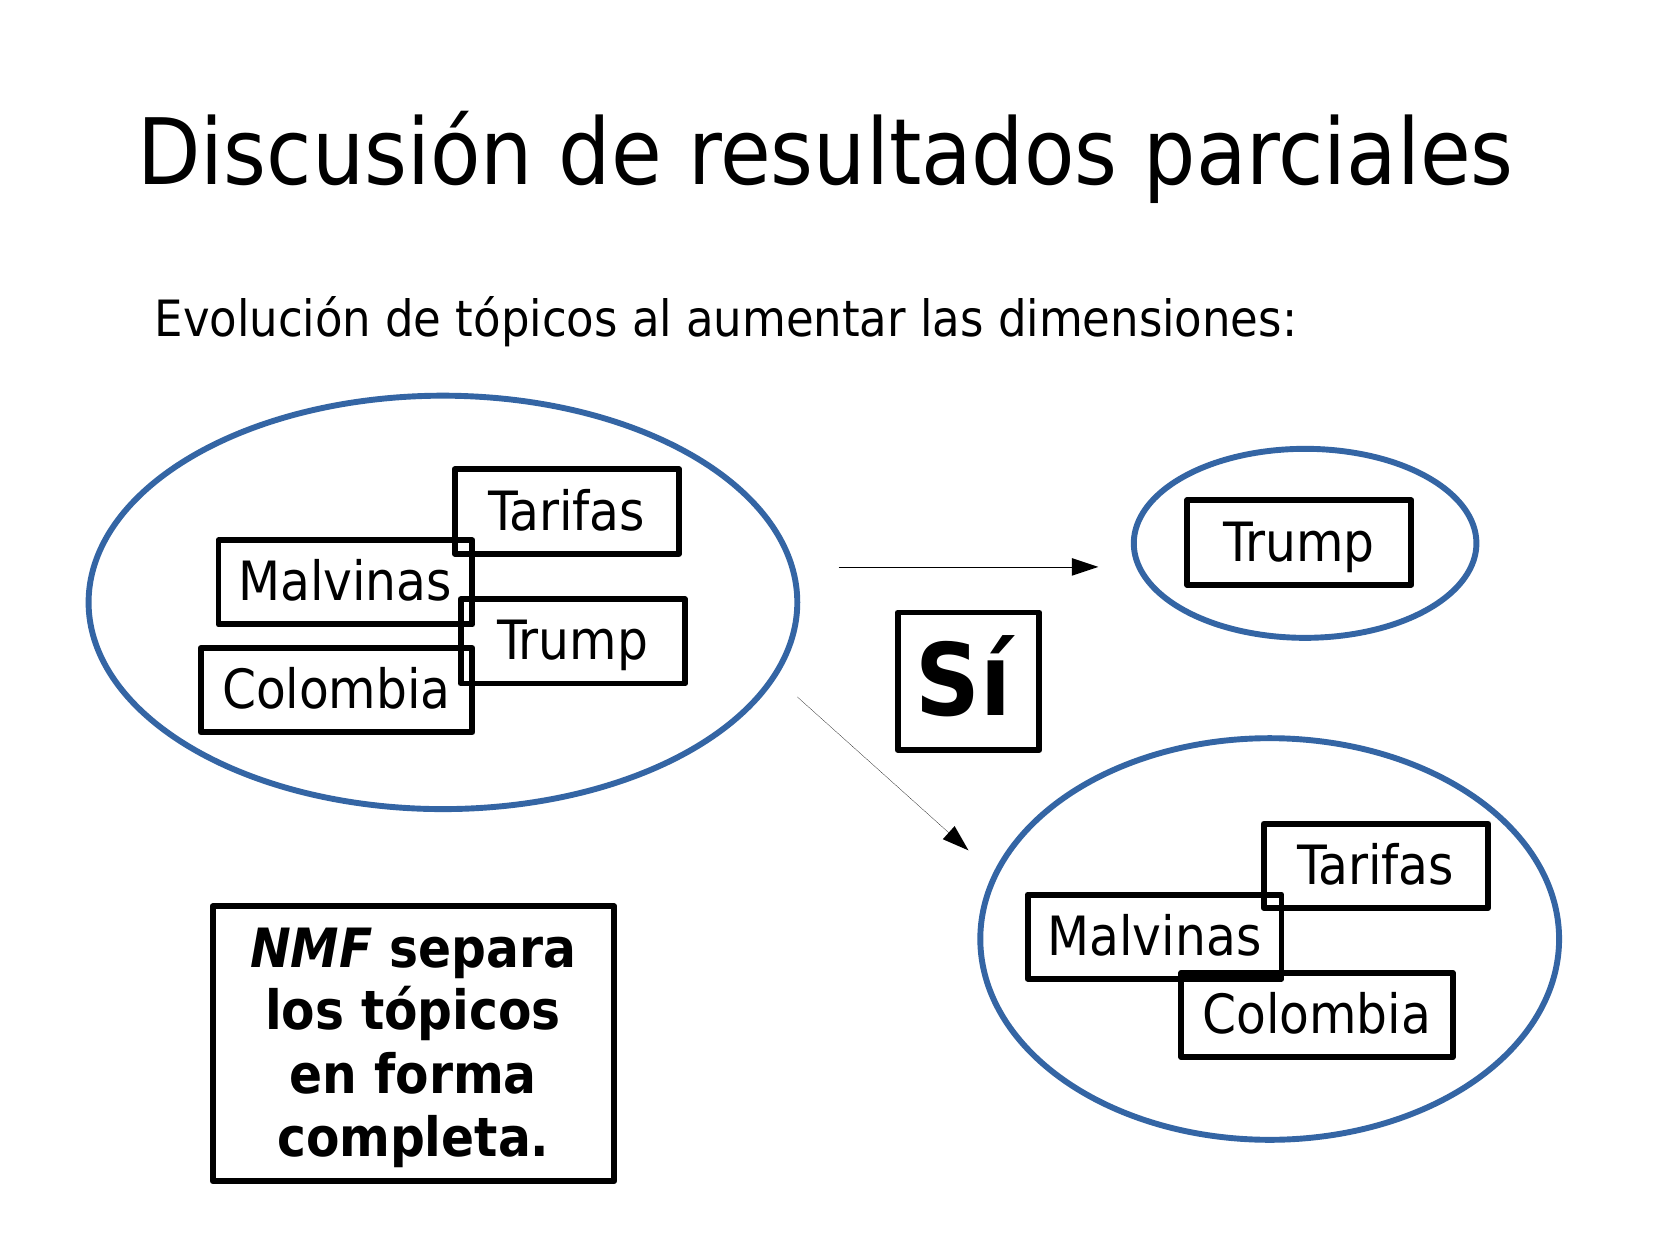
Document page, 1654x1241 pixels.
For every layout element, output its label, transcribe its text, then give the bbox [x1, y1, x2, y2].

title Discusión de resultados parciales [82, 49, 1571, 257]
text_box Malvinas [218, 540, 473, 625]
text_box Tarifas [1263, 823, 1489, 908]
text_box Colombia [200, 648, 473, 733]
text_box Tarifas [454, 469, 680, 554]
list Evolución de tópicos al aumentar las dimensiones: [83, 290, 1572, 1205]
text_box Trump [460, 599, 686, 684]
text_box Colombia [1181, 972, 1453, 1058]
text_box Sí [897, 612, 1040, 751]
text_box NMF separa los tópicos en forma completa. [212, 906, 615, 1182]
text_box Malvinas [1027, 894, 1282, 979]
text_box Trump [1187, 500, 1412, 585]
